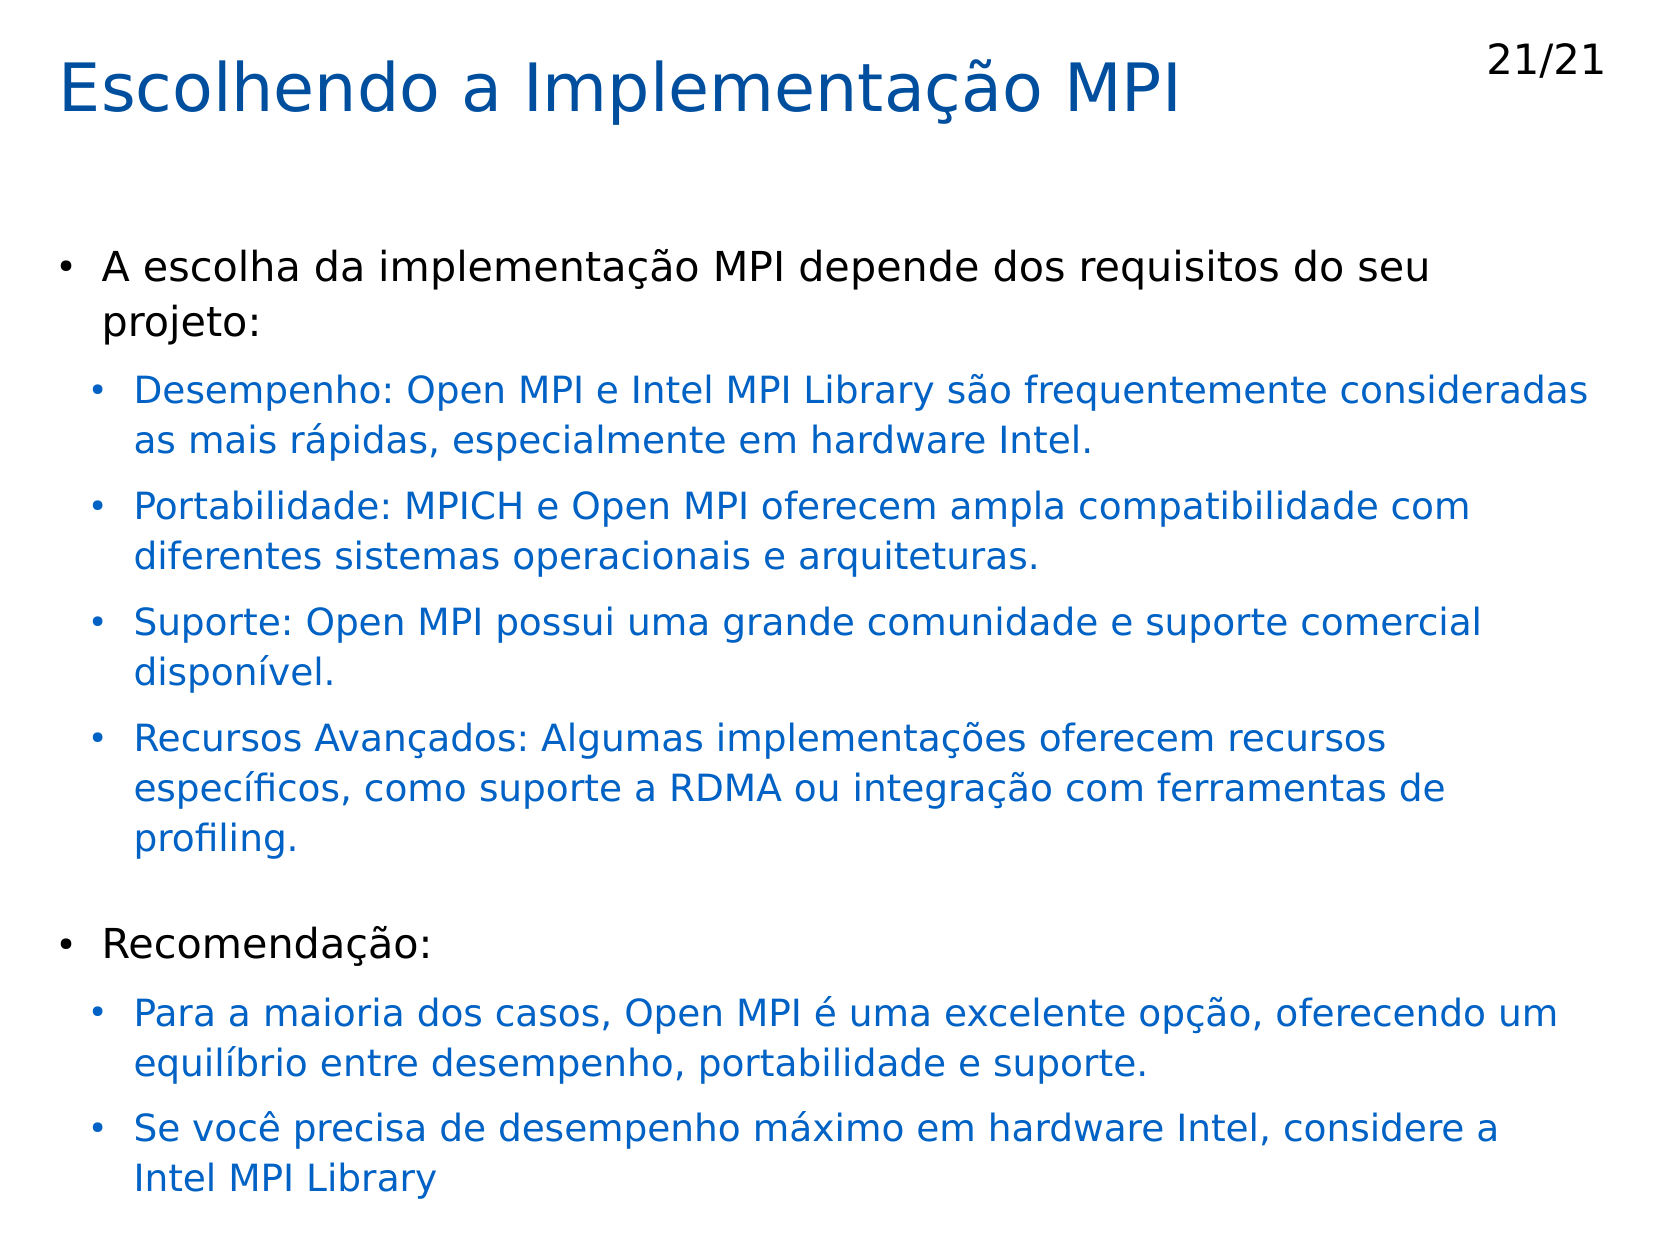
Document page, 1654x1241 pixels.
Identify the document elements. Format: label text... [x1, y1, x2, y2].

title Escolhendo a Implementação MPI [59, 29, 1506, 148]
list A escolha da implementação MPI depende dos requisitos do seu projeto: Desempenho: Open MPI e Intel MPI Library são frequentemente consideradas as mais rápidas, especialmente em hardware Intel. Portabilidade: MPICH e Open MPI oferecem ampla compatibilidade com diferentes sistemas operacionais e arquiteturas. Suporte: Open MPI possui uma grande comunidade e suporte comercial disponível. Recursos Avançados: Algumas implementações oferecem recursos específicos, como suporte a RDMA ou integração com ferramentas de profiling. Recomendação: Para a maioria dos casos, Open MPI é uma excelente opção, oferecendo um equilíbrio entre desempenho, portabilidade e suporte. Se você precisa de desempenho máximo em hardware Intel, considere a Intel MPI Library [59, 236, 1595, 1211]
